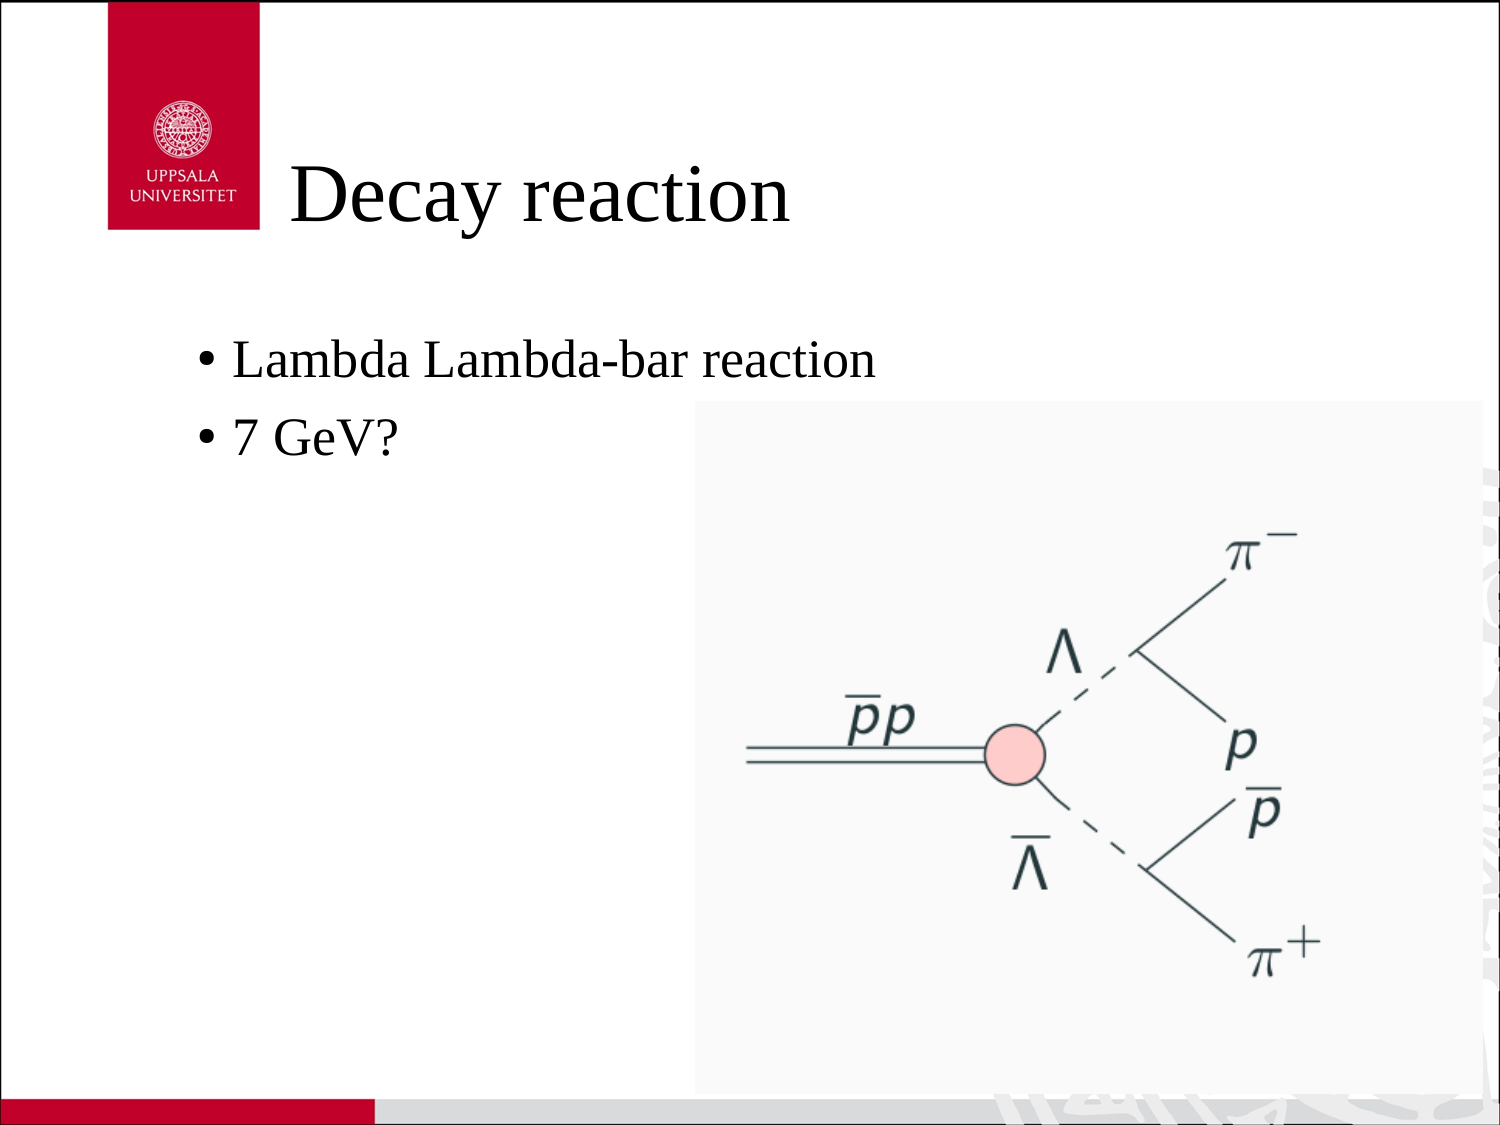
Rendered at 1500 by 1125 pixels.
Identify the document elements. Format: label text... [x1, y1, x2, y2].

text_box Lambda Lambda-bar reaction 7 GeV? [182, 321, 1494, 811]
picture [0, 0, 1500, 1125]
title Decay reaction [289, 99, 1436, 288]
